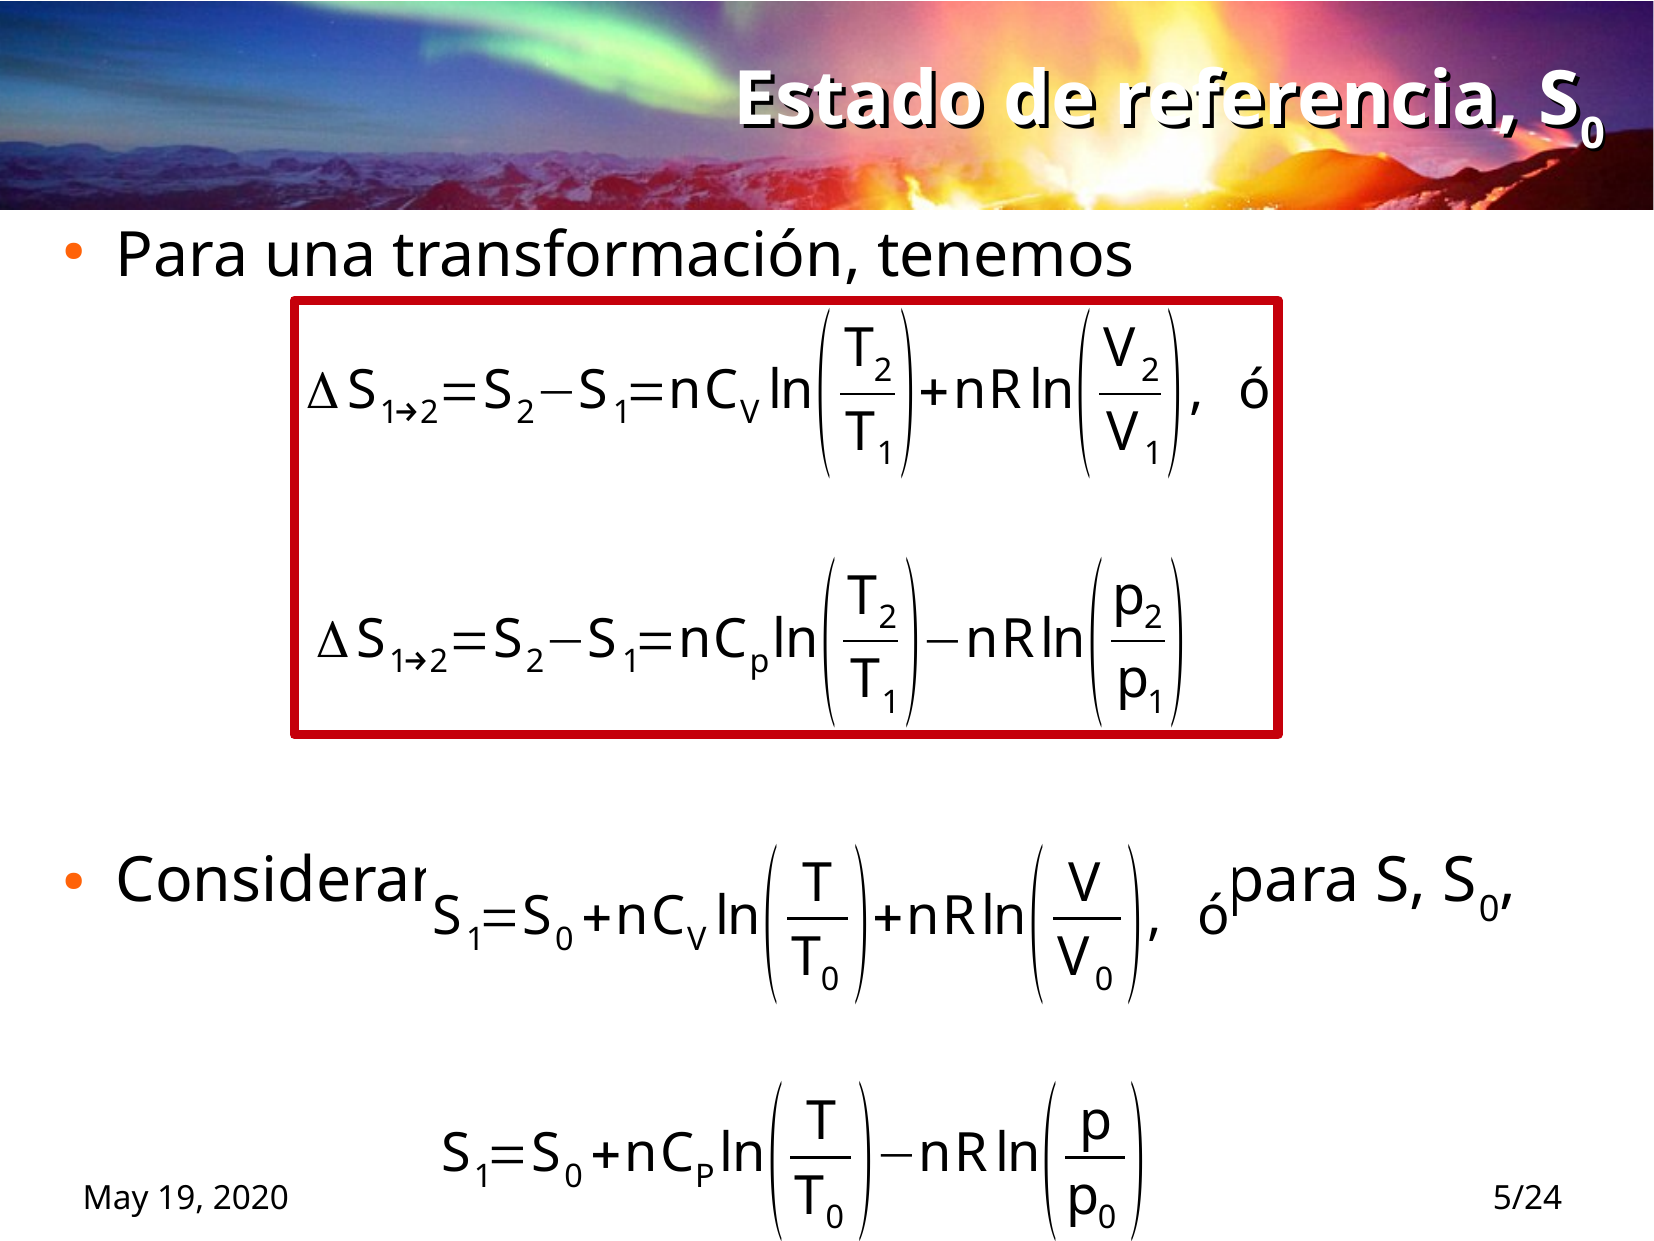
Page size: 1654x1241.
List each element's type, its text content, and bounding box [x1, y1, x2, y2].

title Estado de referencia, S0 [45, 15, 1606, 191]
list Para una transformación, tenemos Considerando el estado de referencia para S, S0, [45, 210, 1606, 1156]
chart [425, 840, 1234, 1241]
chart [299, 305, 1274, 730]
picture [0, 1, 1654, 210]
